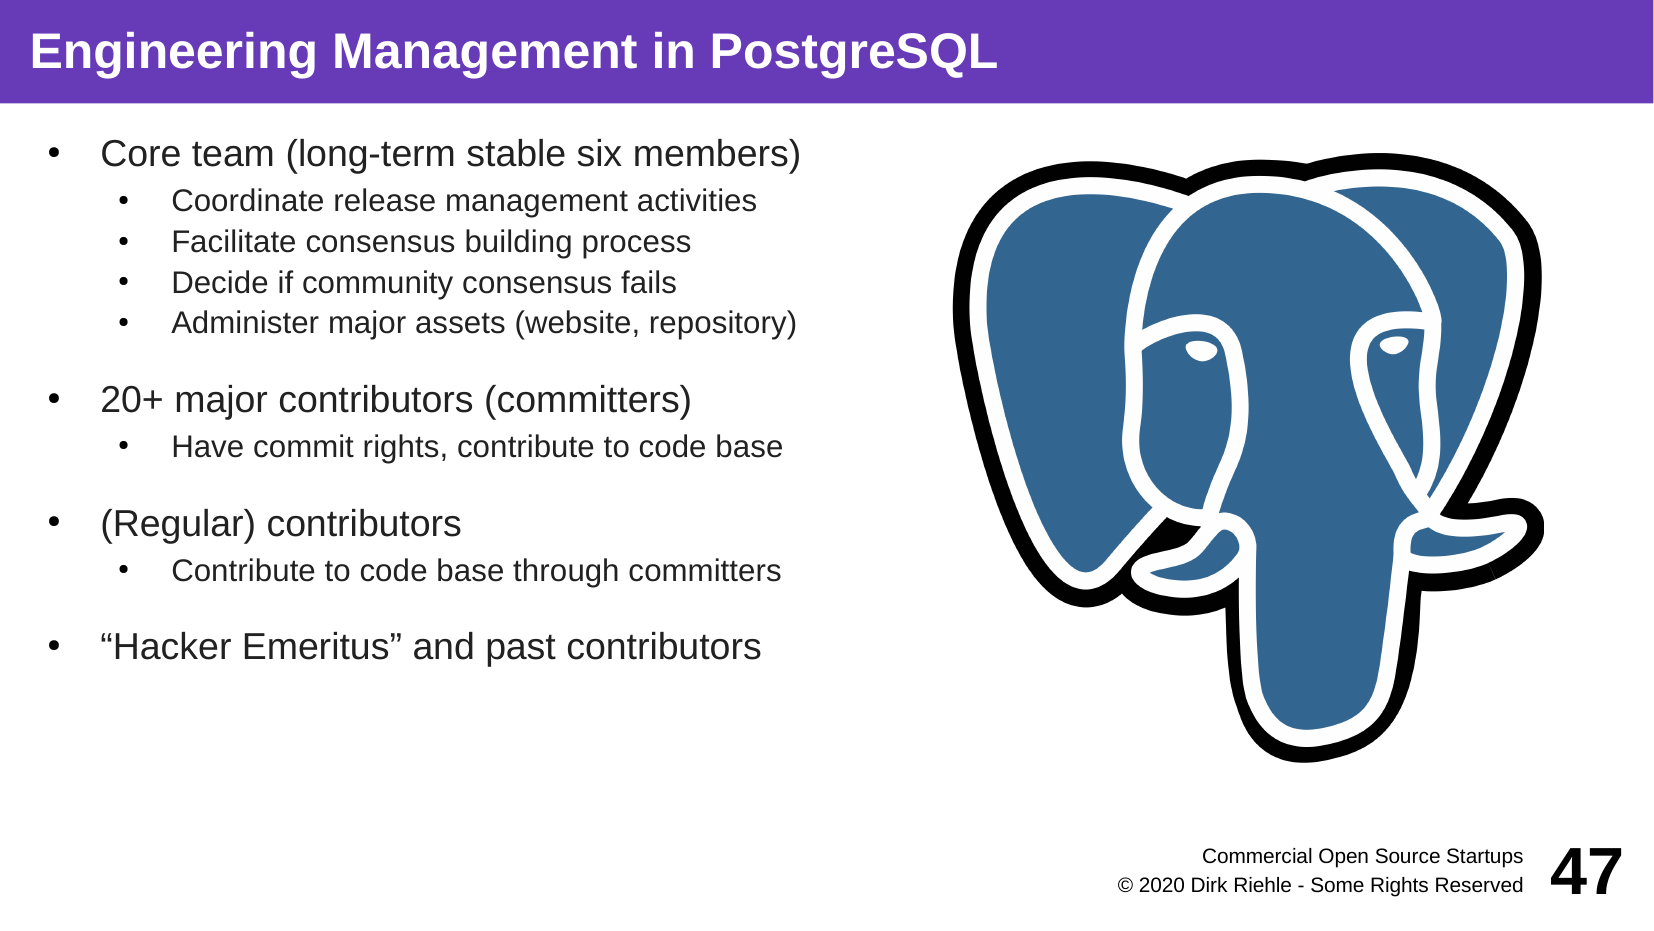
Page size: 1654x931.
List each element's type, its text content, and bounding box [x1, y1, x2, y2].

picture [952, 153, 1544, 763]
title Engineering Management in PostgreSQL [0, 0, 1654, 104]
list Core team (long-term stable six members) Coordinate release management activities Facilitate consensus building process Decide if community consensus fails Administer major assets (website, repository) 20+ major contributors (committers) Have commit rights, contribute to code base (Regular) contributors Contribute to code base through committers “Hacker Emeritus” and past contributors [29, 132, 1625, 813]
